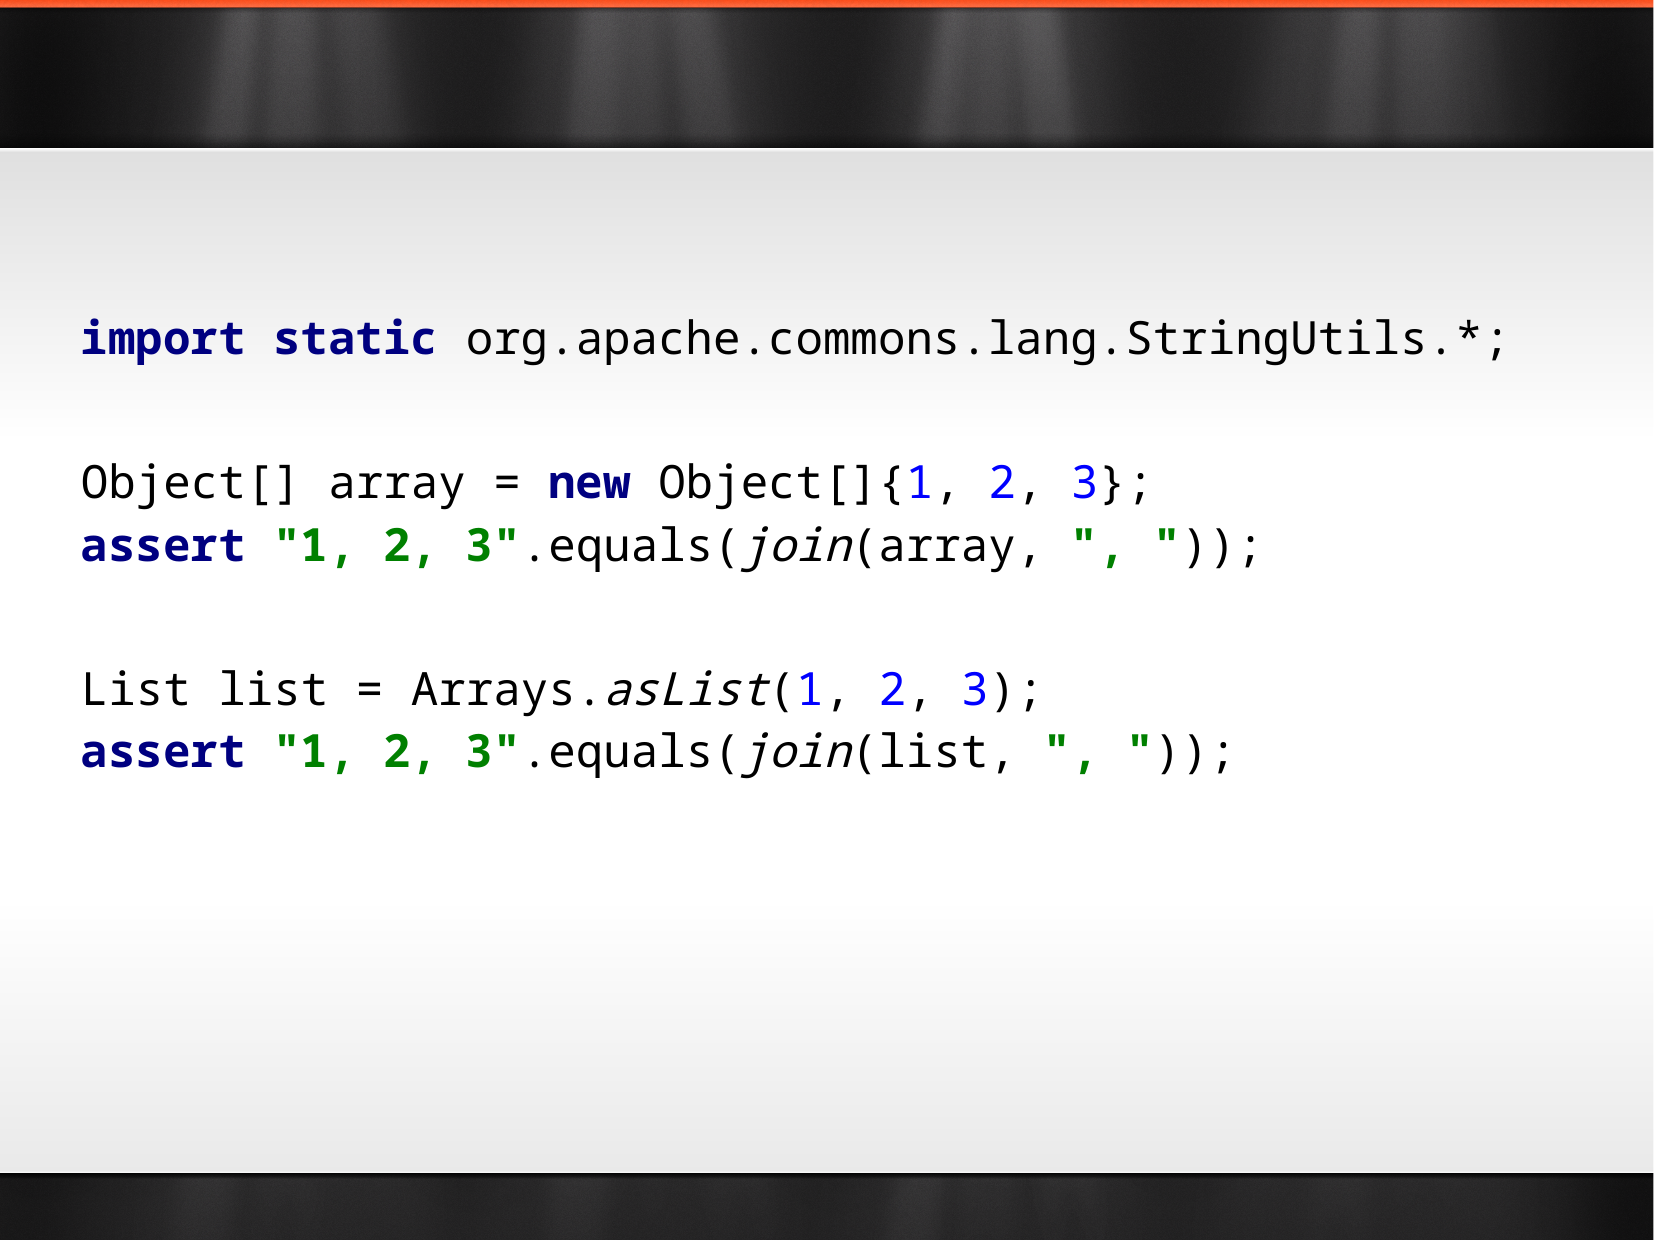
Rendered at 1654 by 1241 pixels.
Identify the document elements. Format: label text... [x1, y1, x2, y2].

subtitle import static org.apache.commons.lang.StringUtils.*; Object[] array = new Object[]{1, 2, 3}; assert "1, 2, 3".equals(join(array, ", ")); List list = Arrays.asList(1, 2, 3); assert "1, 2, 3".equals(join(list, ", ")); [80, 305, 1570, 1125]
picture [0, 0, 1654, 1240]
